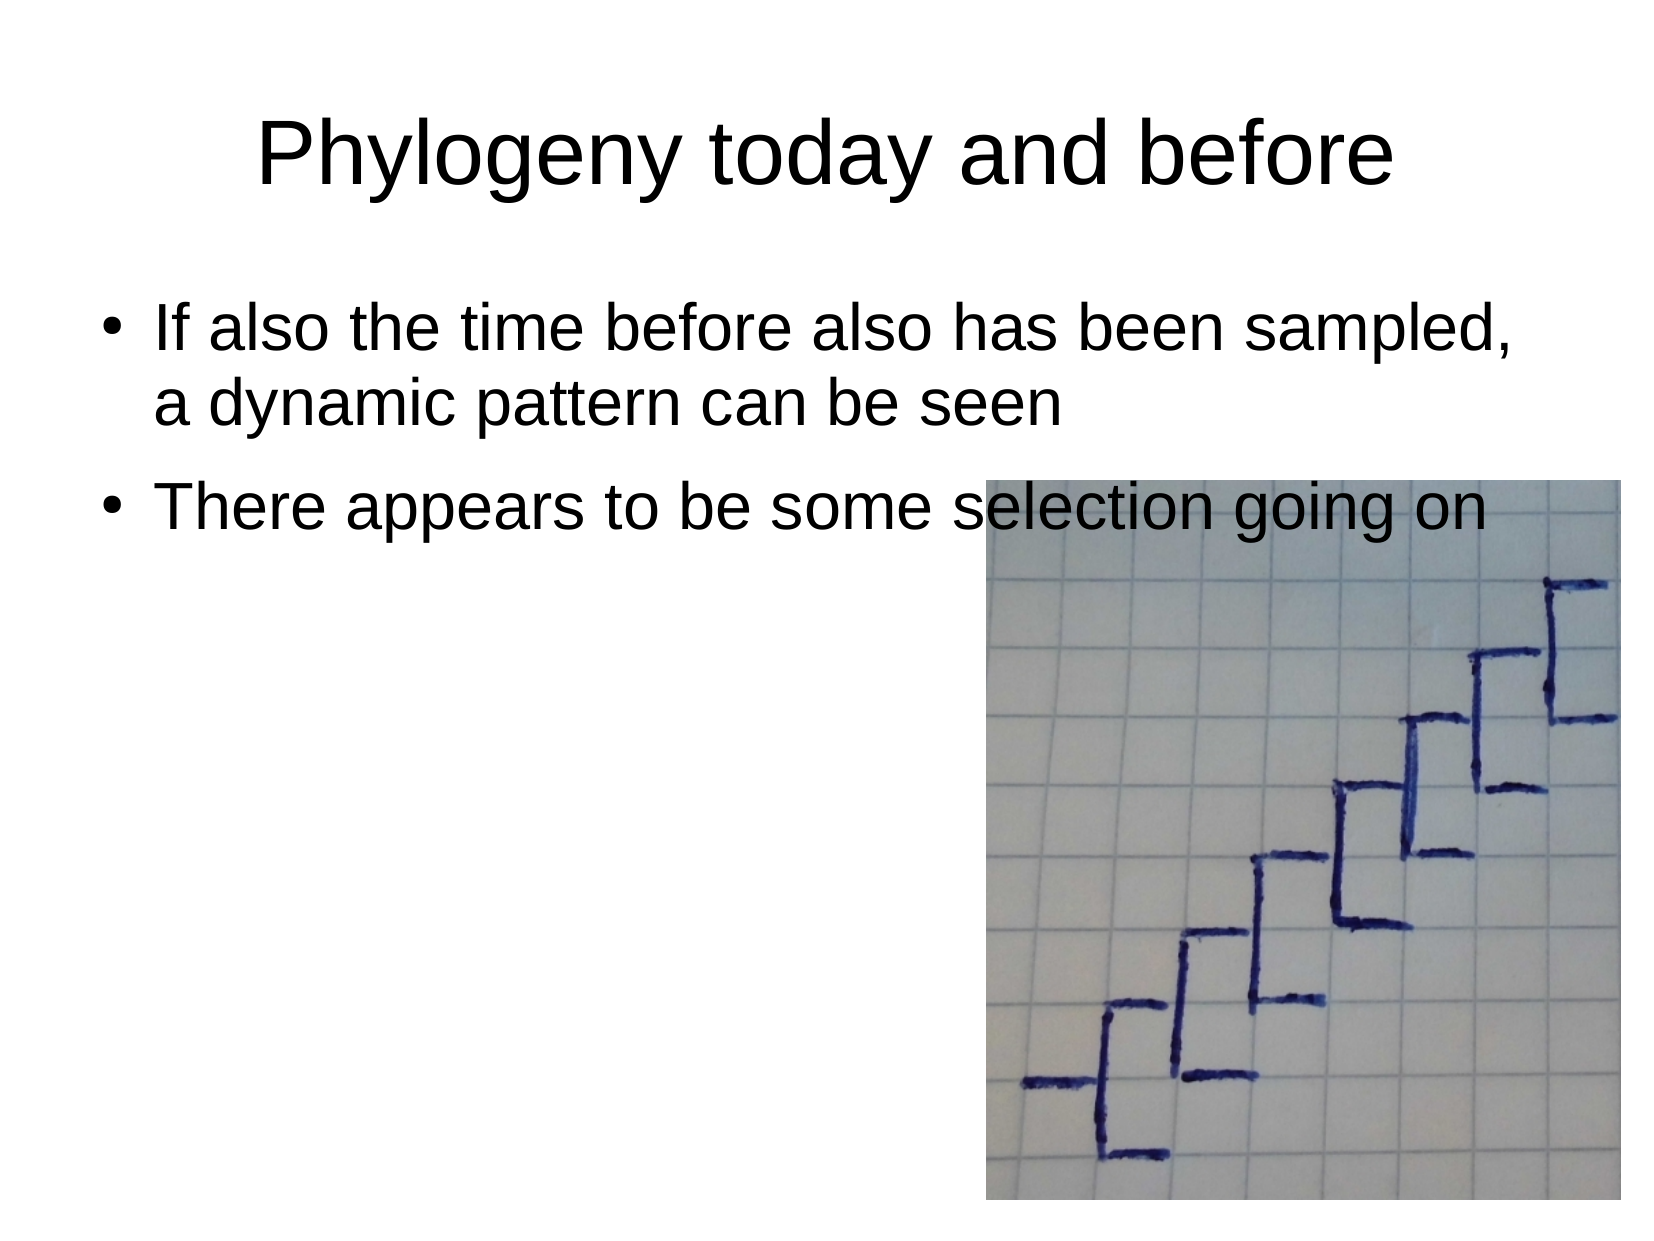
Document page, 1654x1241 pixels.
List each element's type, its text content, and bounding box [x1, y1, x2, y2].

title Phylogeny today and before [82, 49, 1571, 257]
picture [986, 480, 1621, 1201]
list If also the time before also has been sampled, a dynamic pattern can be seen There appears to be some selection going on [82, 290, 1571, 1010]
